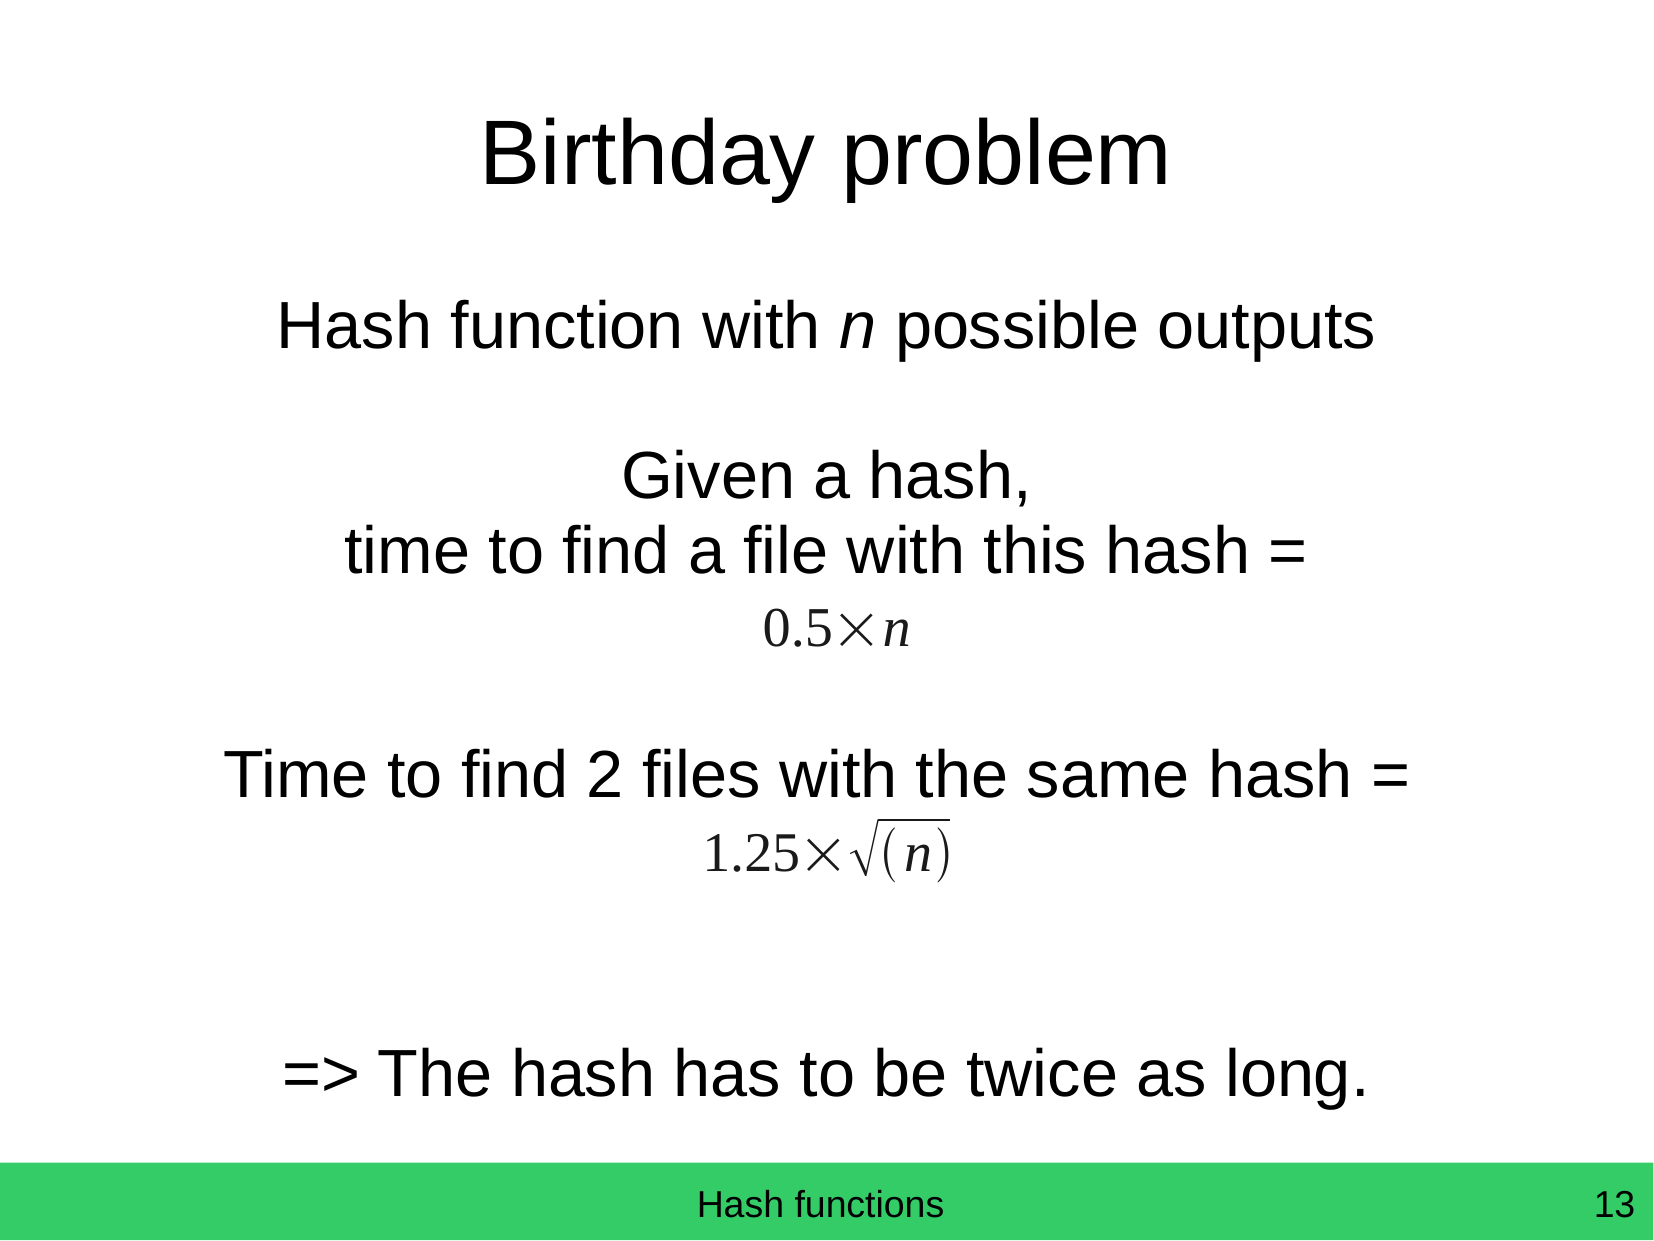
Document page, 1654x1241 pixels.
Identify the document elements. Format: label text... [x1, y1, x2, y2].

title Birthday problem [82, 56, 1571, 250]
chart [755, 596, 917, 659]
subtitle Hash function with n possible outputs Given a hash, time to find a file with this hash = Time to find 2 files with the same hash = => The hash has to be twice as long. [82, 288, 1571, 1111]
chart [696, 816, 959, 886]
